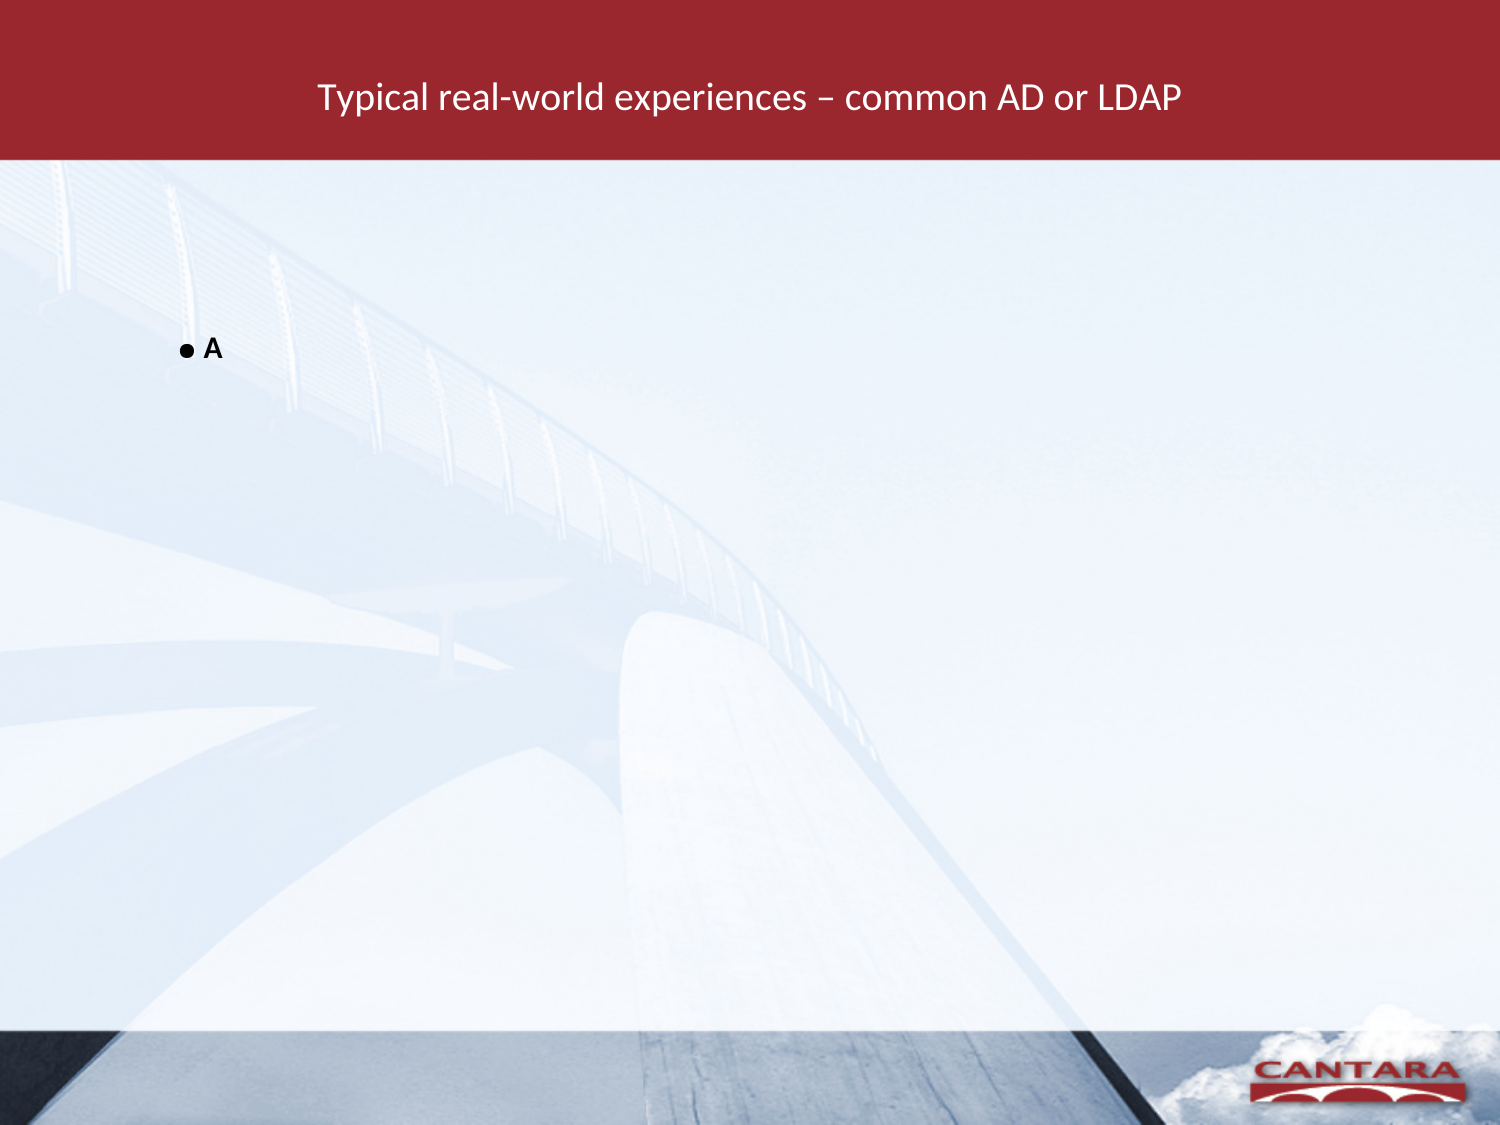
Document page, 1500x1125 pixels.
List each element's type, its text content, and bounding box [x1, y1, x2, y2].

picture [0, 0, 1500, 1125]
text_box Typical real-world experiences – common AD or LDAP [75, 45, 1426, 163]
text_box A [162, 312, 1363, 458]
